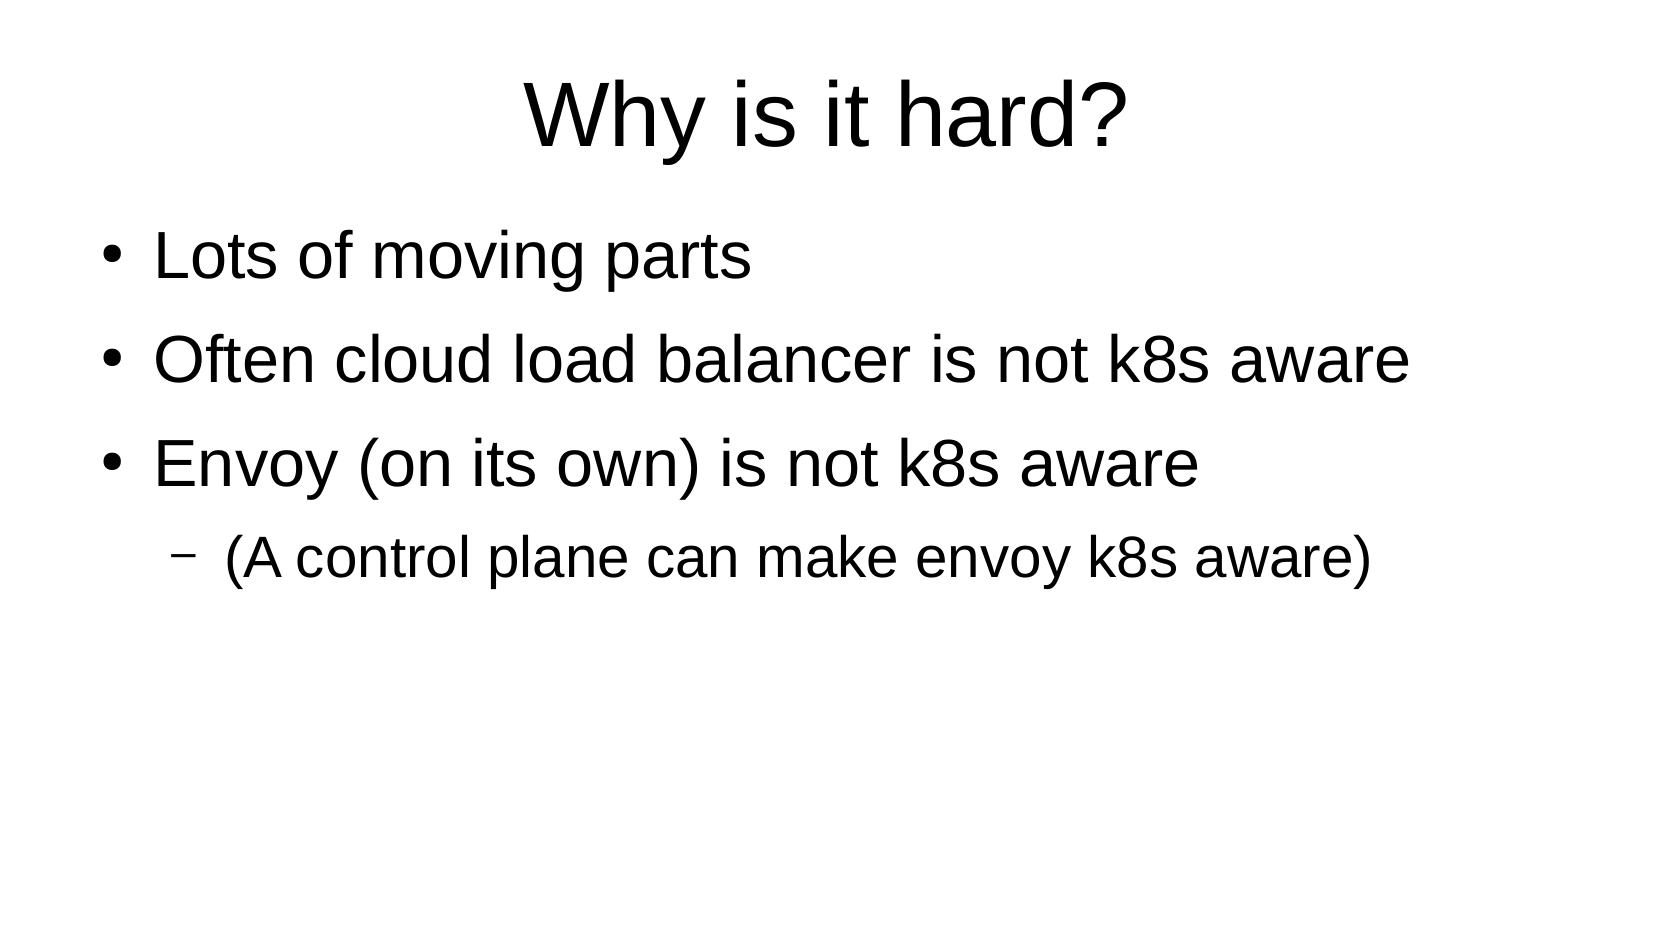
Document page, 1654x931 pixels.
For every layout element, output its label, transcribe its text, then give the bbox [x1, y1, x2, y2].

title Why is it hard? [82, 37, 1571, 193]
list Lots of moving parts Often cloud load balancer is not k8s aware Envoy (on its own) is not k8s aware (A control plane can make envoy k8s aware) [82, 217, 1571, 758]
